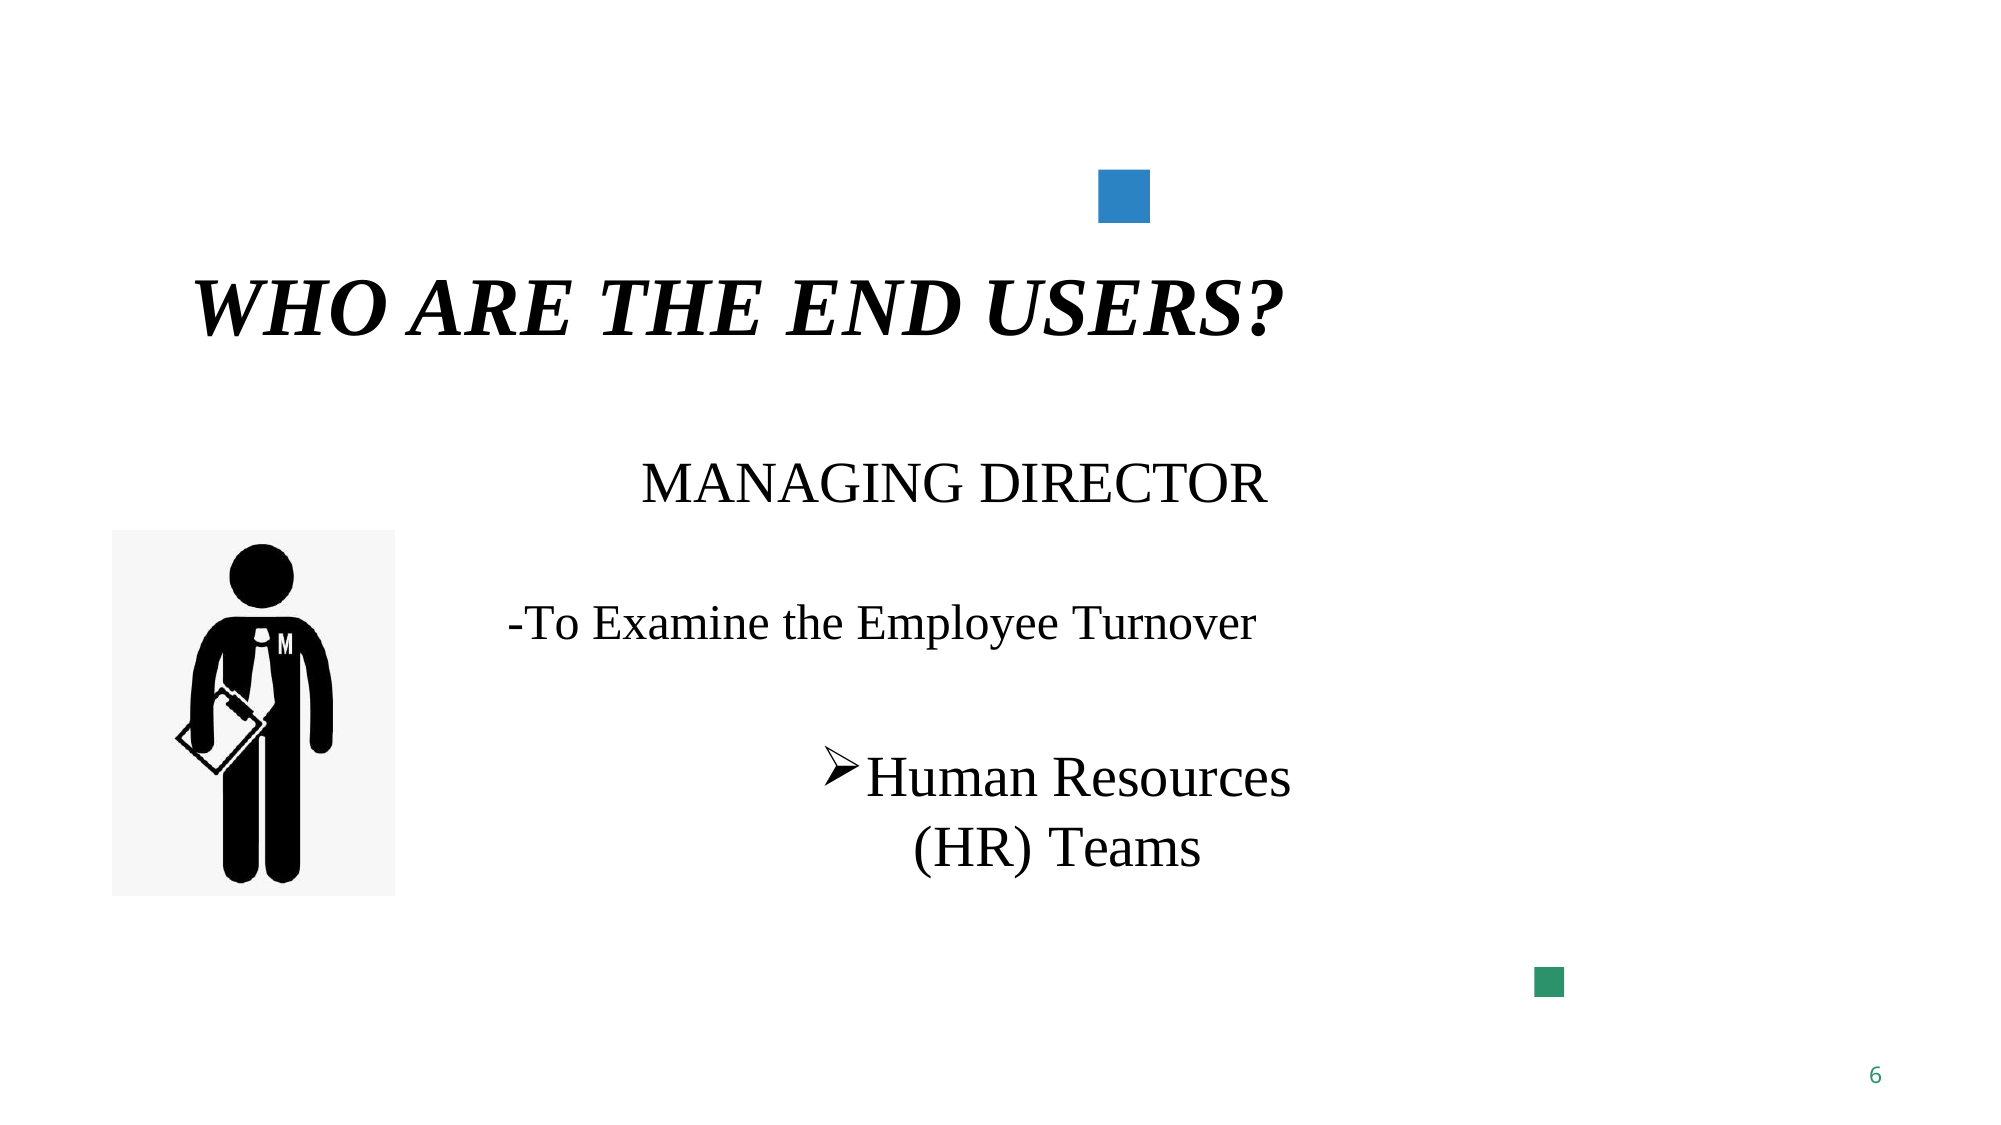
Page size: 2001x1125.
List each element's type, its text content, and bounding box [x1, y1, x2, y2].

text_box MANAGING DIRECTOR -To Examine the Employee Turnover Human Resources (HR) Teams [419, 442, 1400, 812]
text_box [1534, 967, 1565, 997]
text_box [1098, 169, 1150, 223]
picture [112, 531, 395, 896]
title WHO ARE THE END USERS? [187, 249, 1426, 355]
slide_number 6 [1862, 1059, 1890, 1091]
